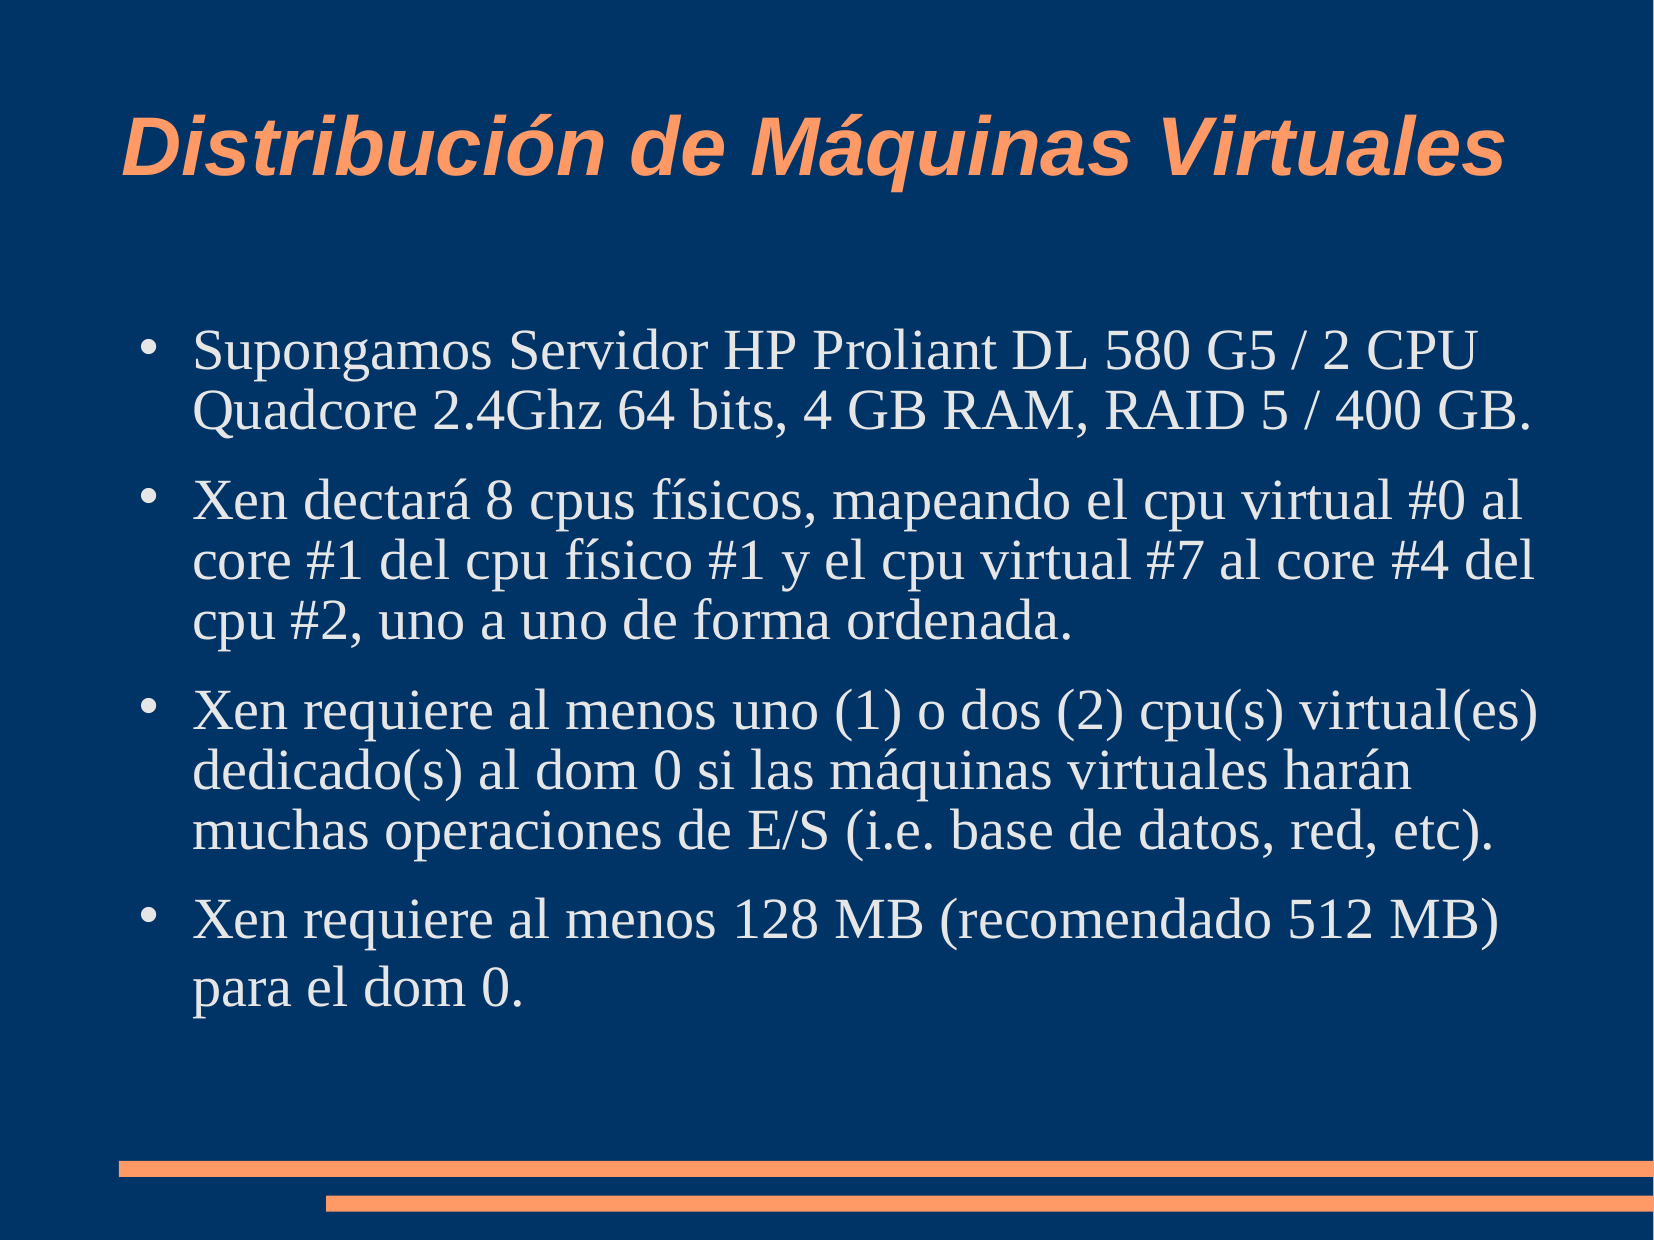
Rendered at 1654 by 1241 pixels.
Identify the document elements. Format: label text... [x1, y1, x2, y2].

list Supongamos Servidor HP Proliant DL 580 G5 / 2 CPU Quadcore 2.4Ghz 64 bits, 4 GB RAM, RAID 5 / 400 GB. Xen dectará 8 cpus físicos, mapeando el cpu virtual #0 al core #1 del cpu físico #1 y el cpu virtual #7 al core #4 del cpu #2, uno a uno de forma ordenada. Xen requiere al menos uno (1) o dos (2) cpu(s) virtual(es) dedicado(s) al dom 0 si las máquinas virtuales harán muchas operaciones de E/S (i.e. base de datos, red, etc). Xen requiere al menos 128 MB (recomendado 512 MB) para el dom 0. [121, 322, 1561, 1118]
title Distribución de Máquinas Virtuales [121, 46, 1534, 254]
